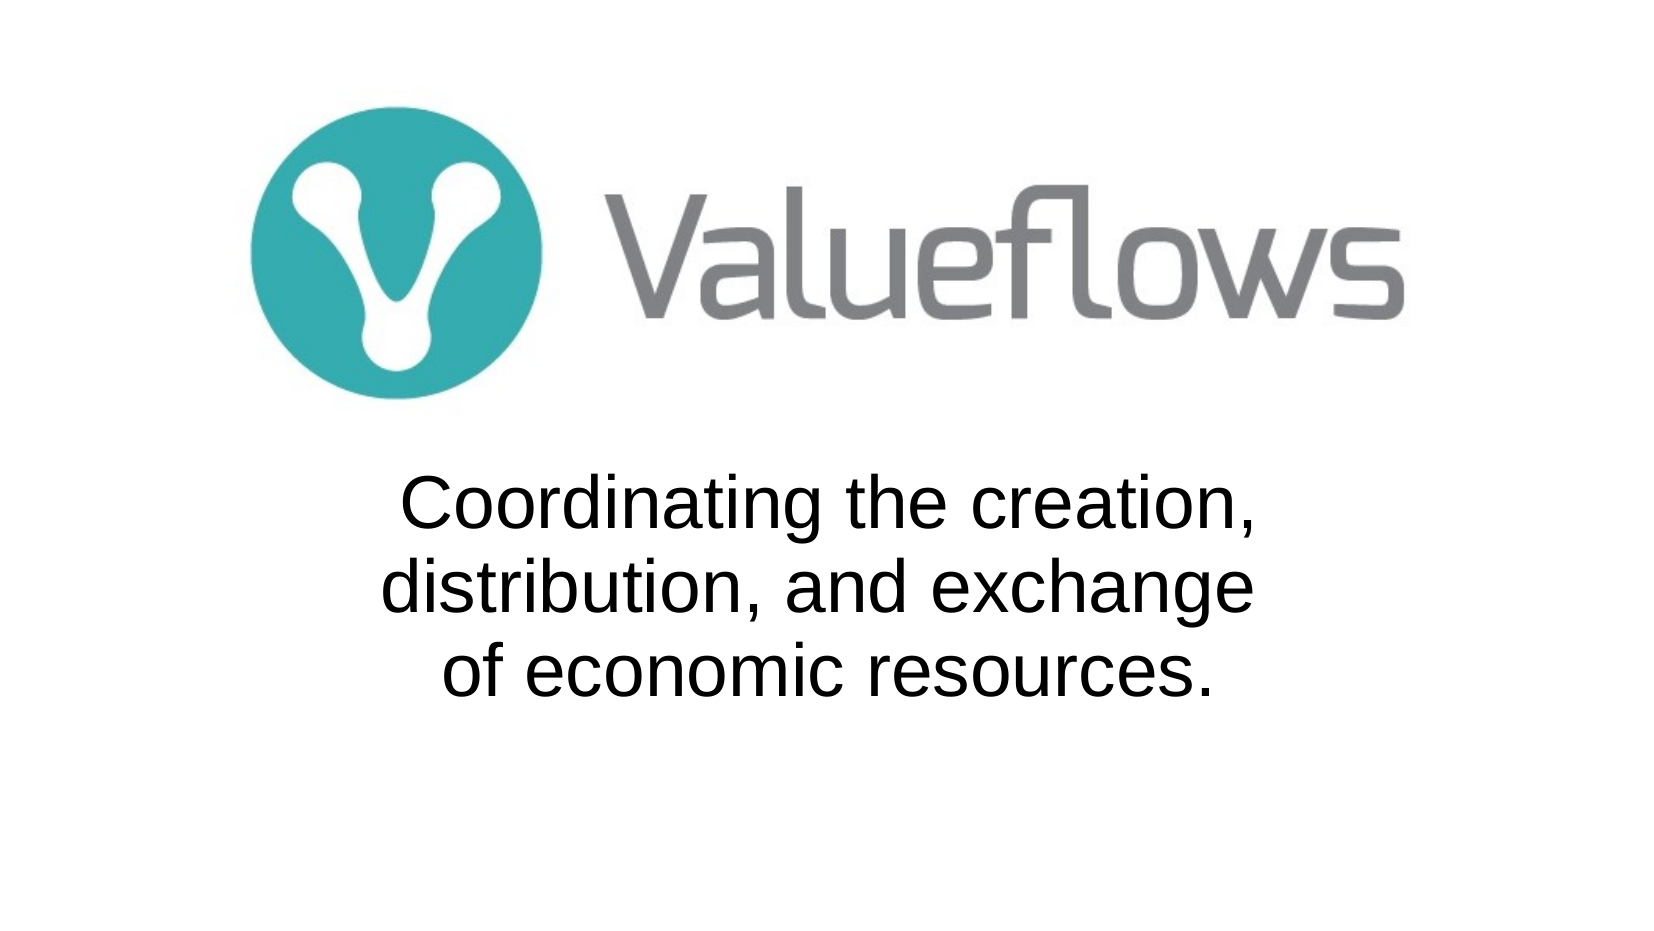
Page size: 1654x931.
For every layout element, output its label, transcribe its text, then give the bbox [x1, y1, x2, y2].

picture [210, 63, 1448, 436]
text_box Coordinating the creation, distribution, and exchange of economic resources. [236, 453, 1422, 721]
